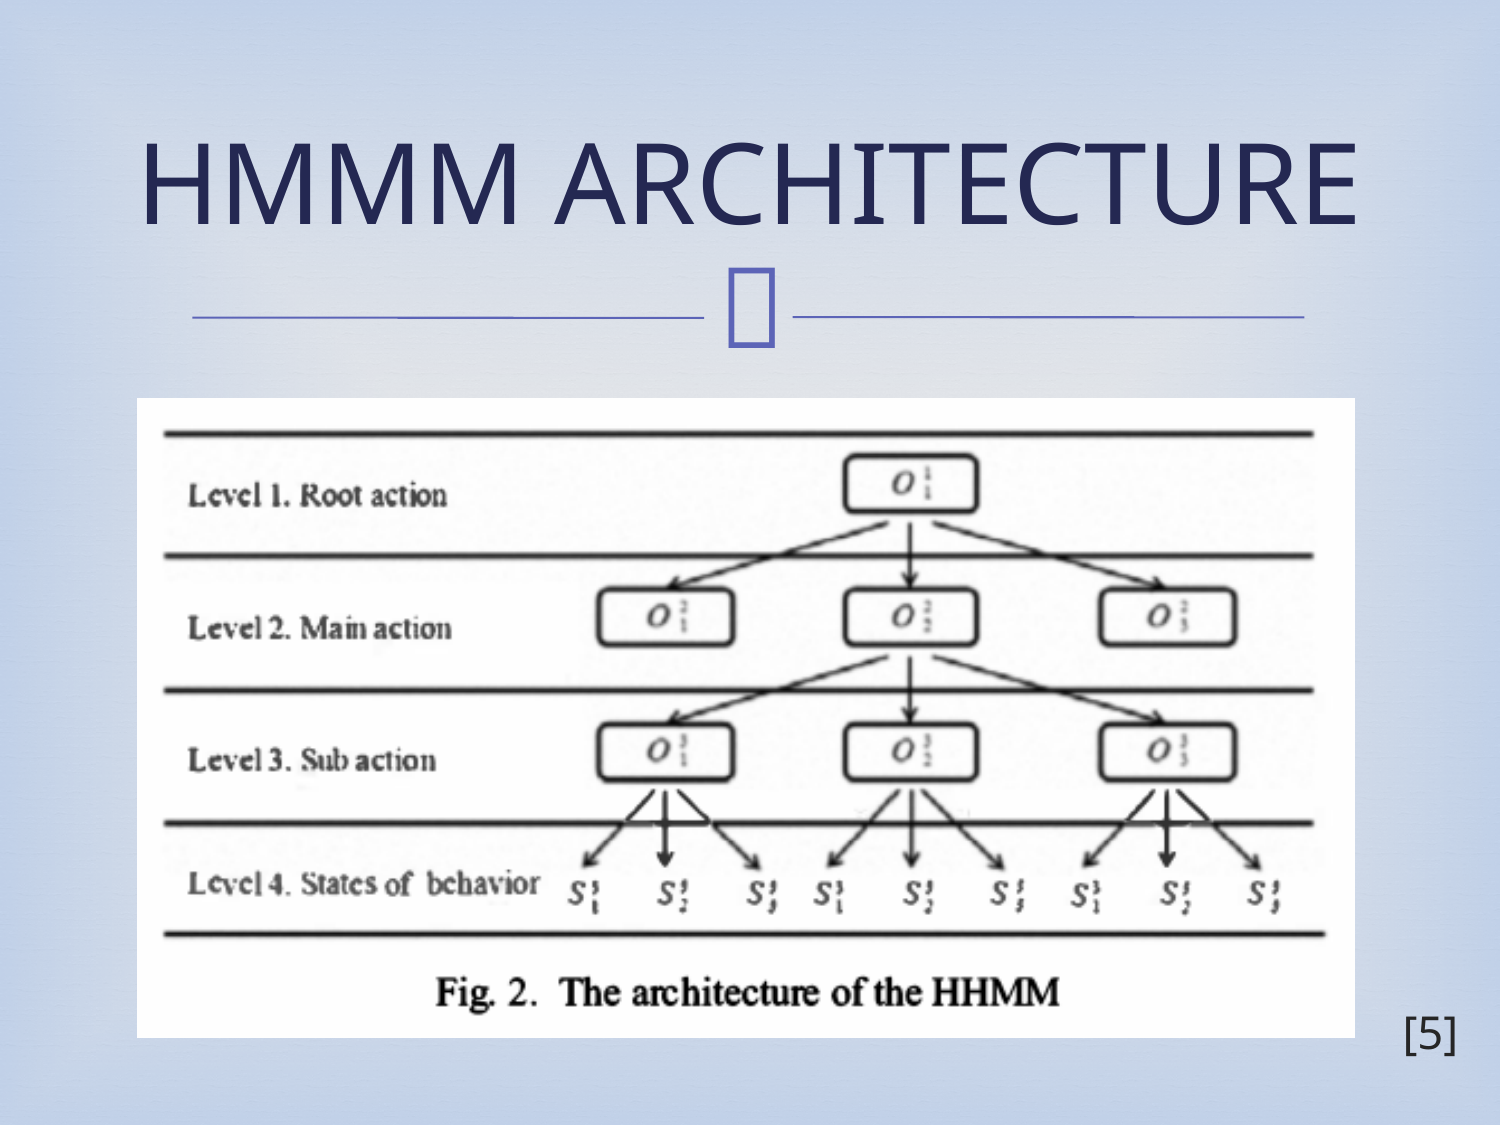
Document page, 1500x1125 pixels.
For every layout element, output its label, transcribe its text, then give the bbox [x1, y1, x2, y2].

list [5] [1387, 996, 1475, 1079]
title HMMM ARCHITECTURE [112, 93, 1386, 267]
picture [0, 0, 1500, 1125]
